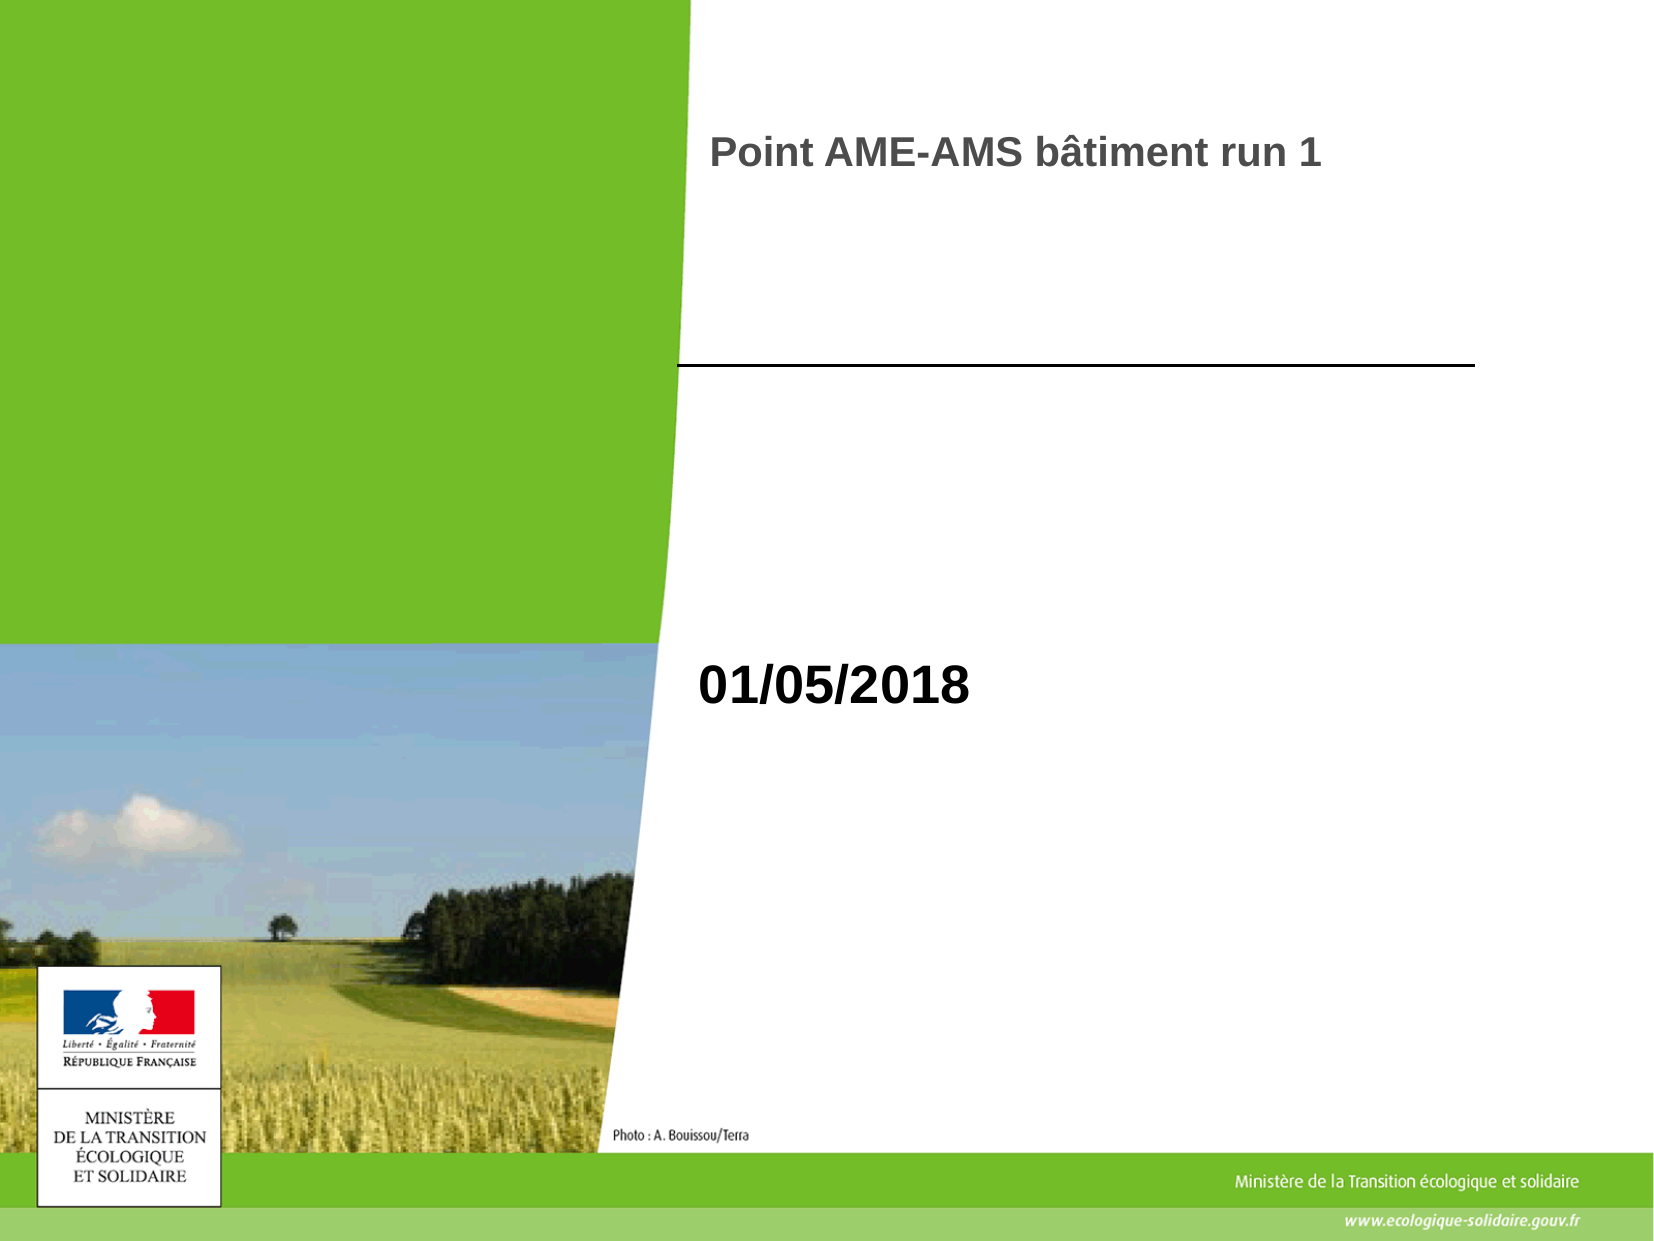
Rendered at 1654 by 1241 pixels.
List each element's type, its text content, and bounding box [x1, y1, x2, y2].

title Point AME-AMS bâtiment run 1 [709, 55, 1643, 248]
subtitle 01/05/2018 [699, 609, 1487, 851]
picture [0, 0, 1654, 1241]
